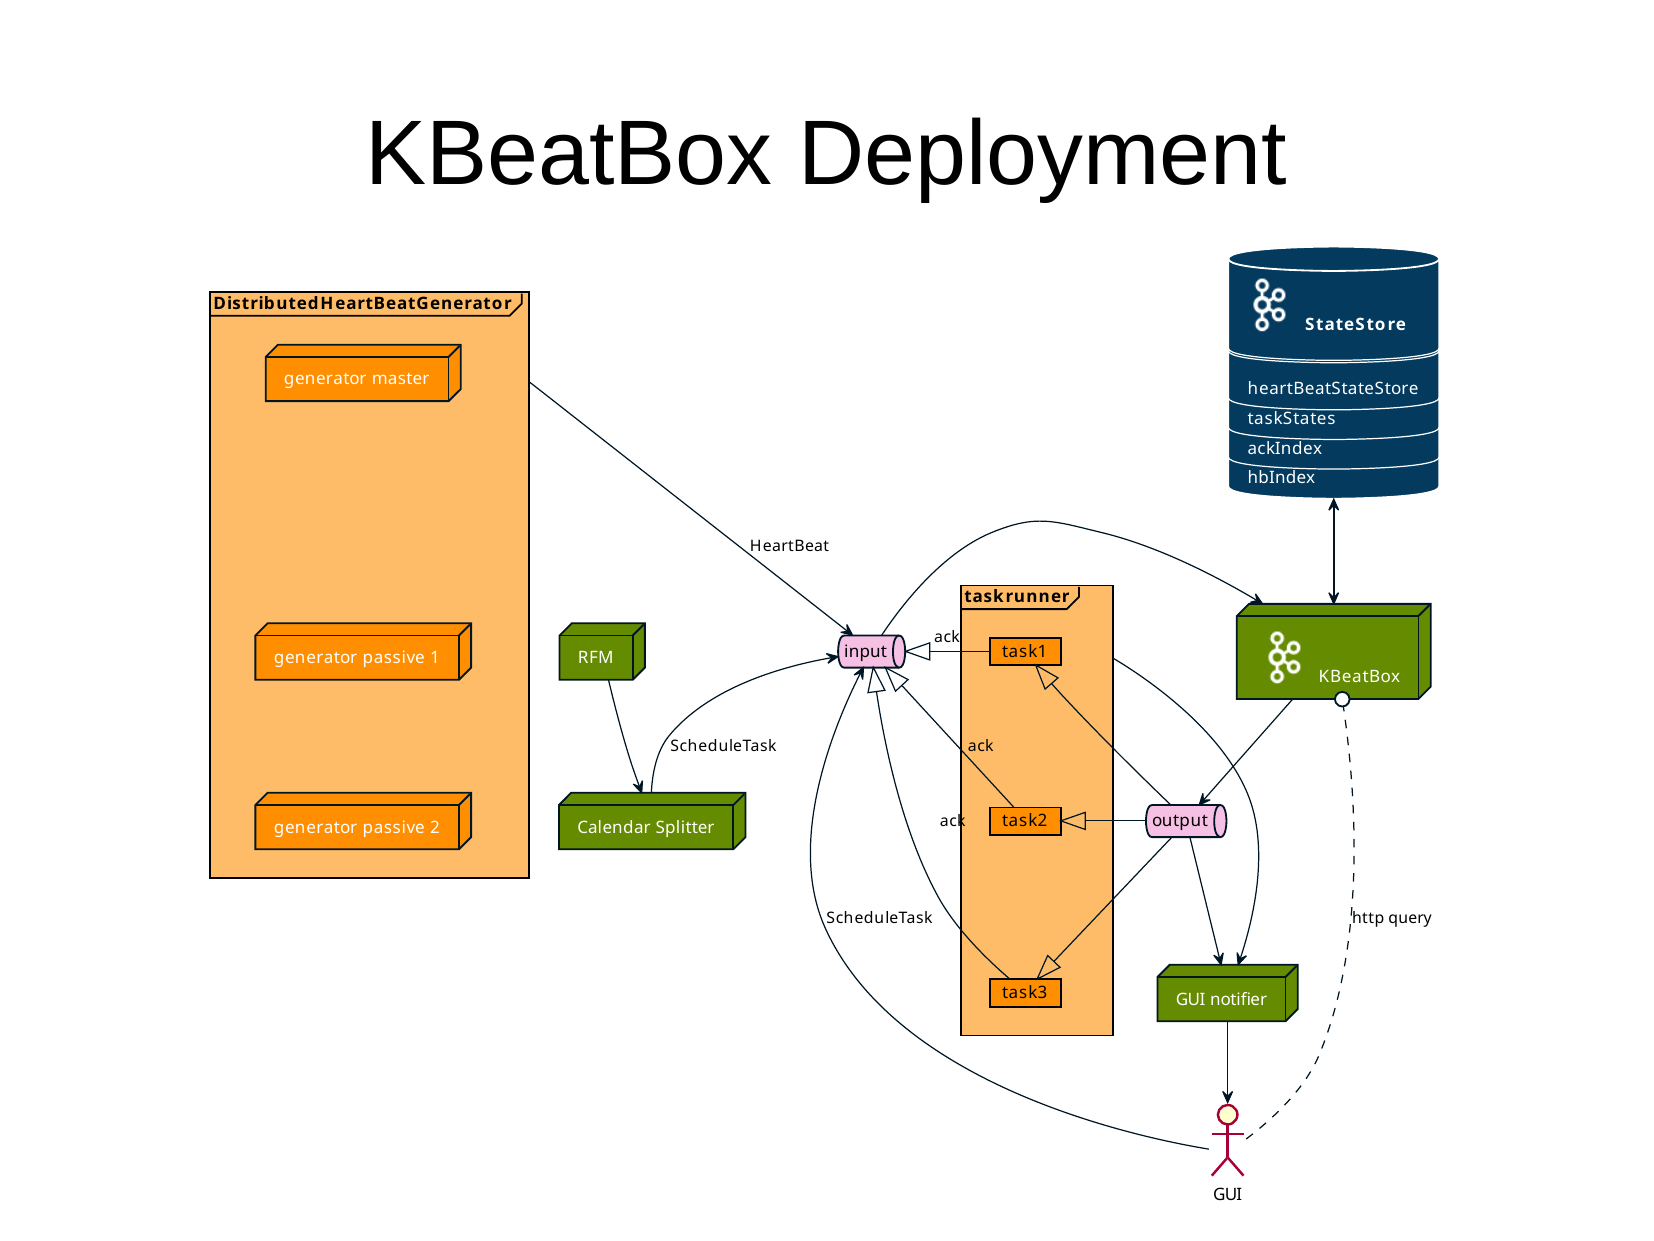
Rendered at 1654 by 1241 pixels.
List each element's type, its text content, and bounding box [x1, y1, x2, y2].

picture [172, 236, 1458, 1217]
title KBeatBox Deployment [82, 49, 1571, 257]
